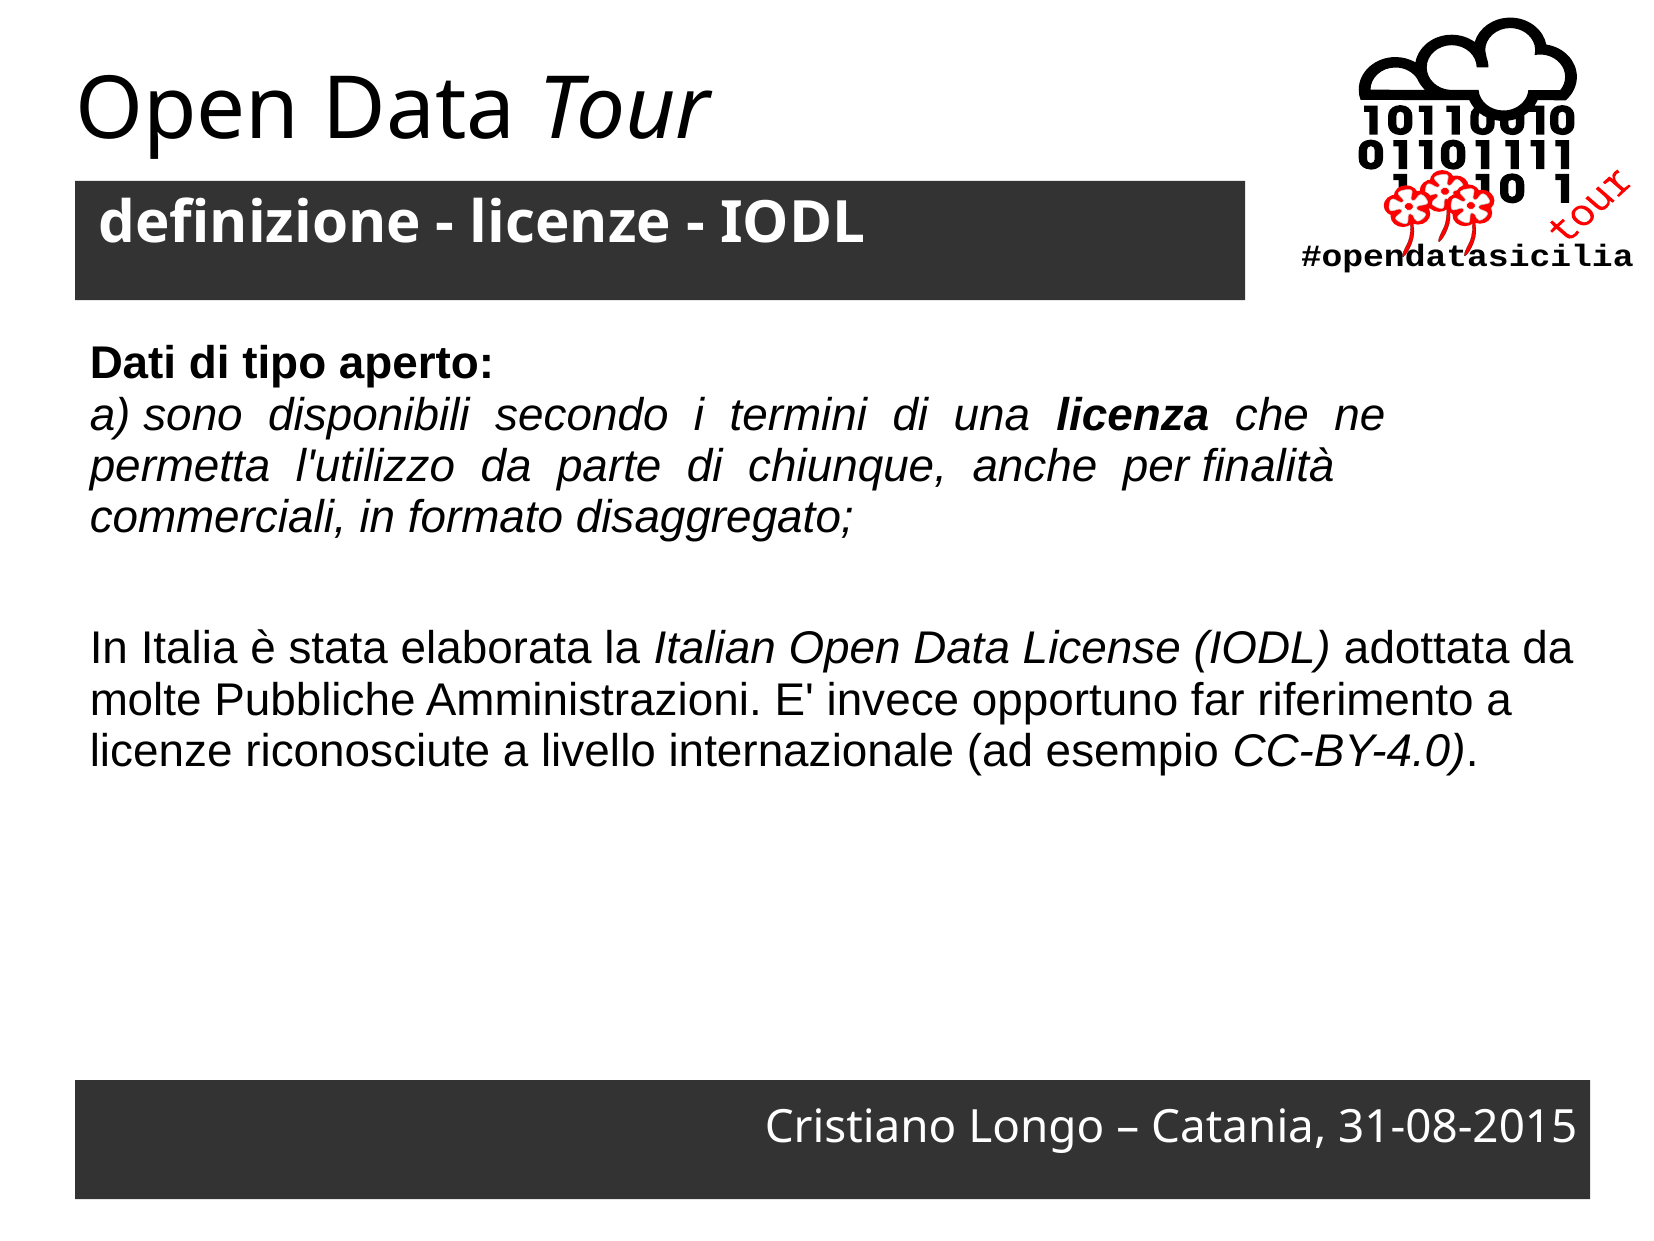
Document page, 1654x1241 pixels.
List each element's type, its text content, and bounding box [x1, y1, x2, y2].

text_box Dati di tipo aperto: a) sono disponibili secondo i termini di una licenza che ne permetta l'utilizzo da parte di chiunque, anche per finalità commerciali, in formato disaggregato; [75, 330, 1561, 550]
list Cristiano Longo – Catania, 31-08-2015 [75, 1080, 1591, 1200]
text_box In Italia è stata elaborata la Italian Open Data License (IODL) adottata da molte Pubbliche Amministrazioni. E' invece opportuno far riferimento a licenze riconosciute a livello internazionale (ad esempio CC-BY-4.0). [75, 615, 1591, 784]
picture [1302, 17, 1633, 273]
list Open Data Tour [75, 45, 1246, 165]
list definizione - licenze - IODL [75, 180, 1246, 301]
